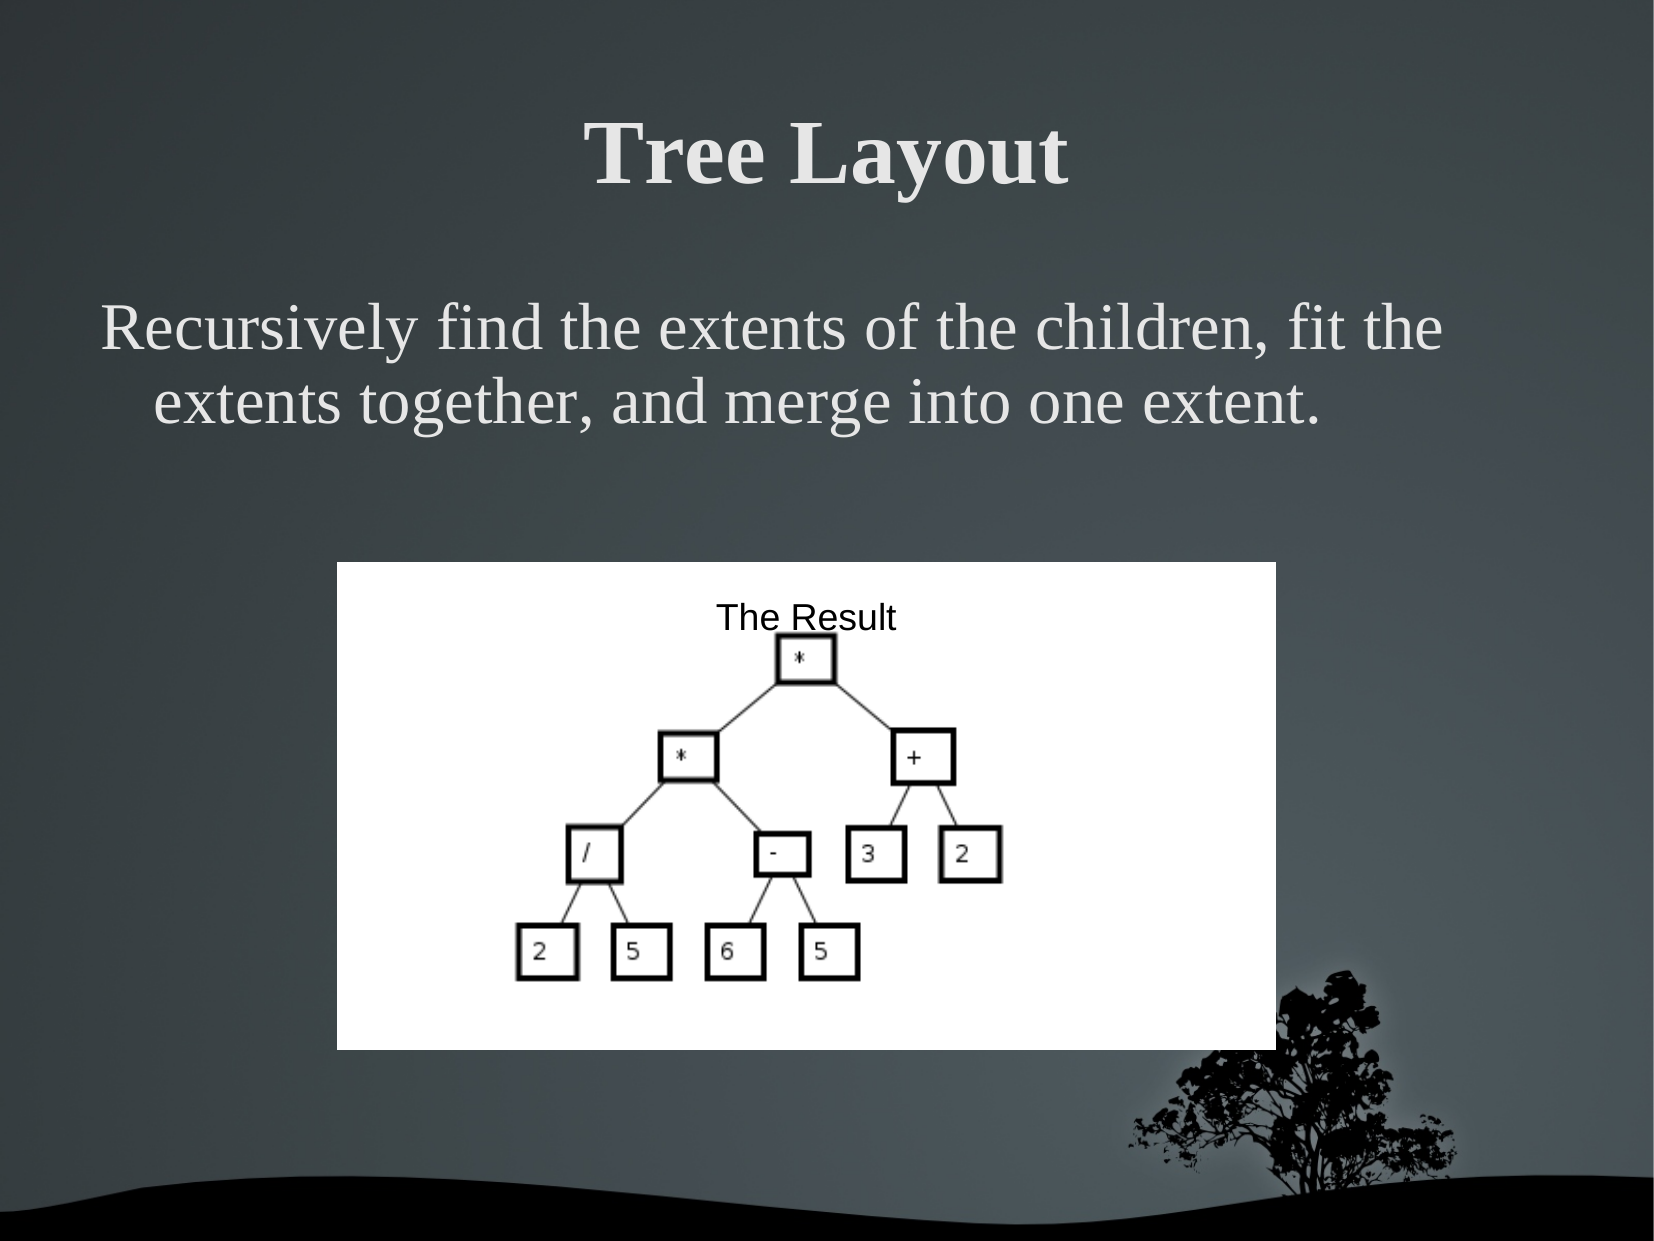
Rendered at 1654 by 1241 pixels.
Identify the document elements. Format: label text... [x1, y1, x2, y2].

picture [0, 0, 1654, 1241]
list Recursively find the extents of the children, fit the extents together, and merge into one extent. [82, 290, 1571, 526]
title Tree Layout [82, 49, 1571, 257]
